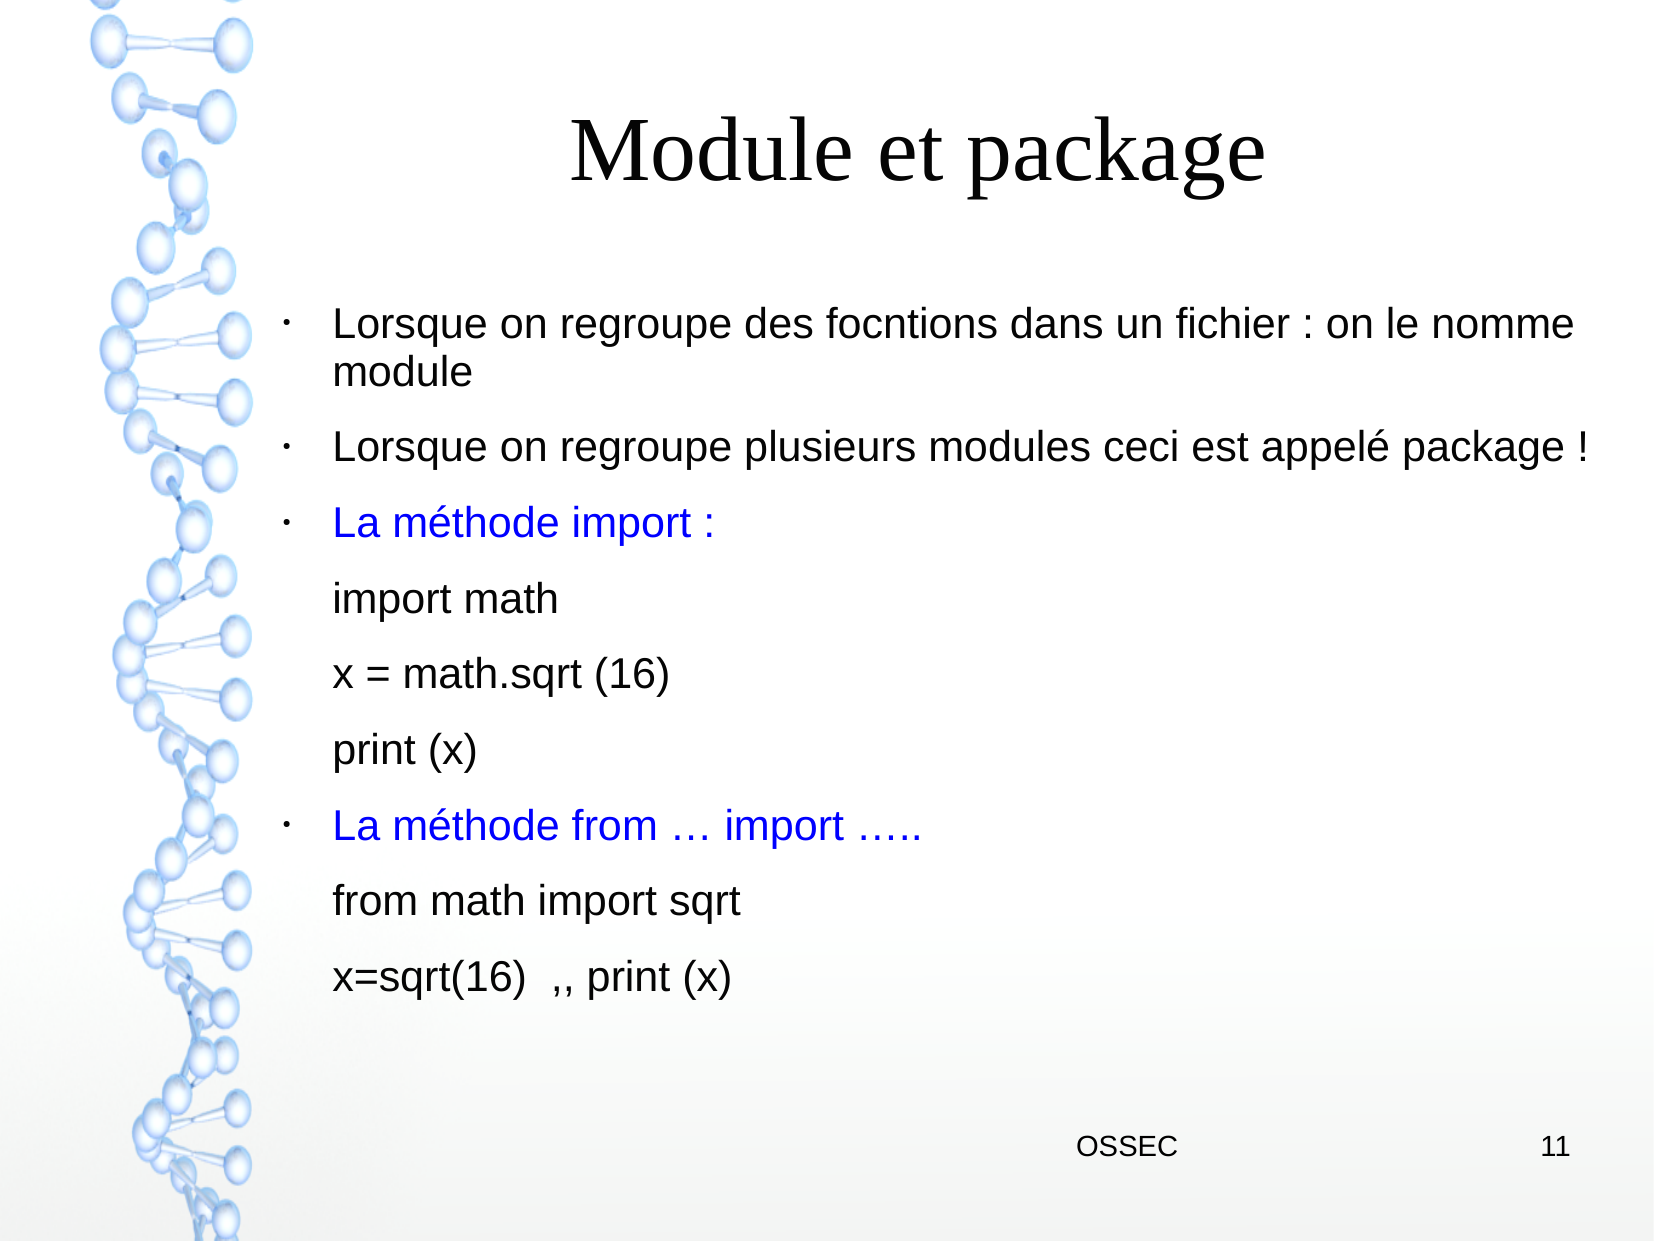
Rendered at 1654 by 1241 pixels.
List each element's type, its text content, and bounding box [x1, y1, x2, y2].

list Lorsque on regroupe des focntions dans un fichier : on le nomme module Lorsque on regroupe plusieurs modules ceci est appelé package ! La méthode import : import math x = math.sqrt (16) print (x) La méthode from … import ….. from math import sqrt x=sqrt(16) ,, print (x) [265, 299, 1595, 1019]
picture [0, 0, 1654, 1241]
title Module et package [265, 47, 1595, 252]
